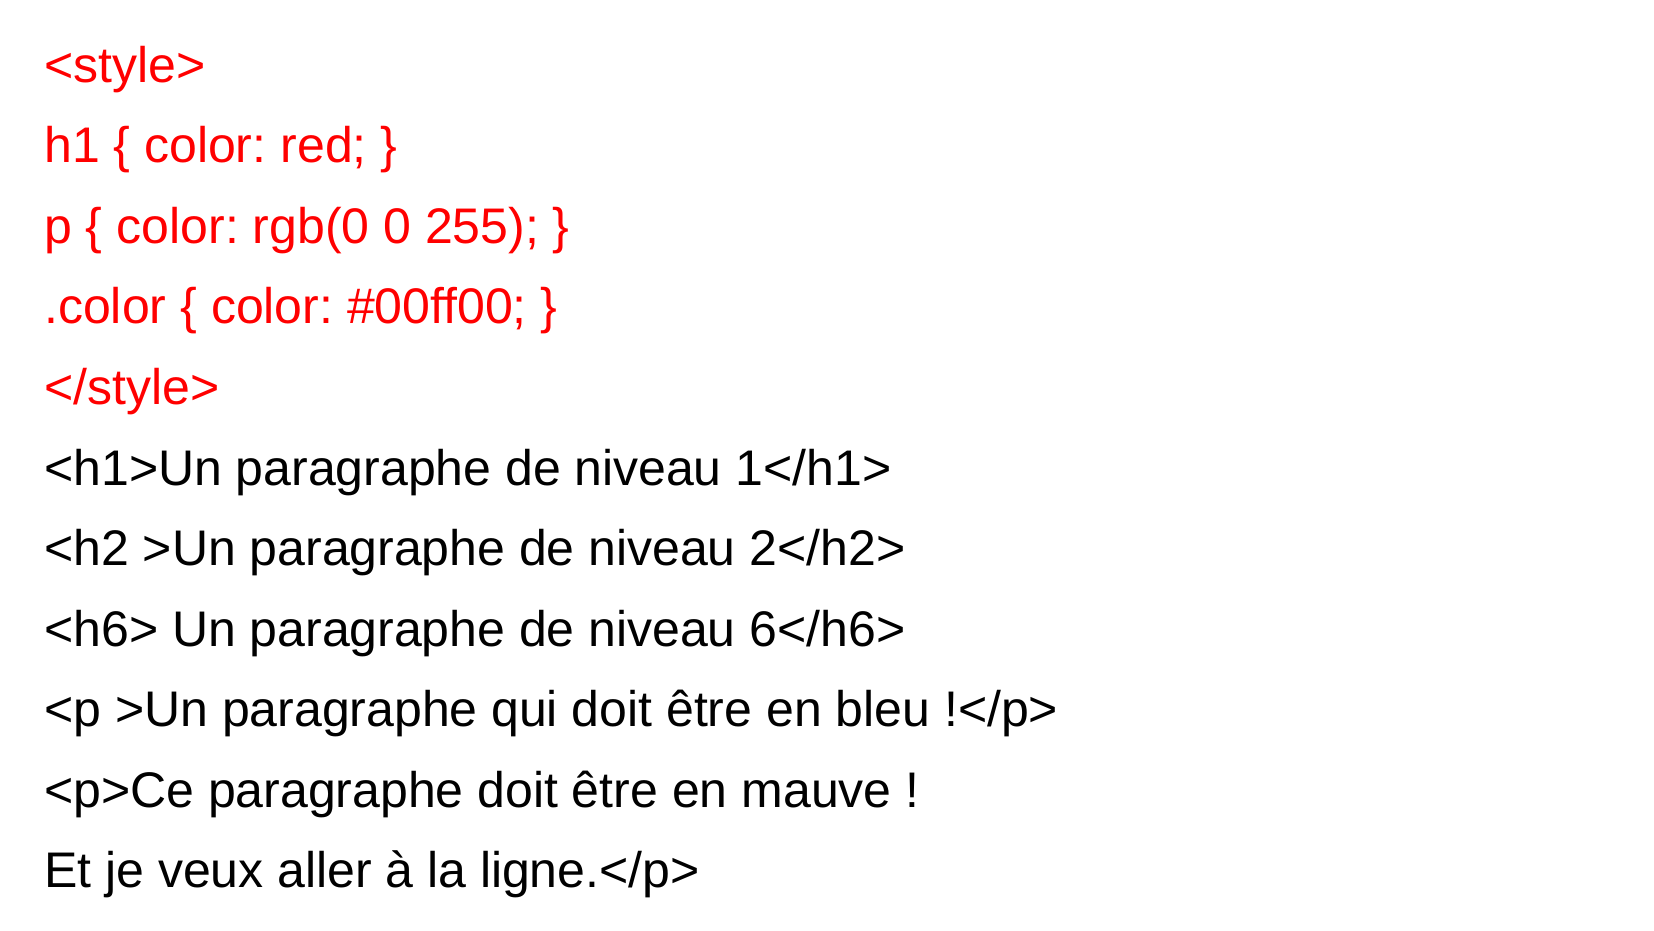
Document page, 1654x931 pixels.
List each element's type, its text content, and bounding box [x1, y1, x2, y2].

text_box <style> h1 { color: red; } p { color: rgb(0 0 255); } .color { color: #00ff00; } </style> <h1>Un paragraphe de niveau 1</h1> <h2 >Un paragraphe de niveau 2</h2> <h6> Un paragraphe de niveau 6</h6> <p >Un paragraphe qui doit être en bleu !</p> <p>Ce paragraphe doit être en mauve ! Et je veux aller à la ligne.</p> [29, 29, 1595, 916]
